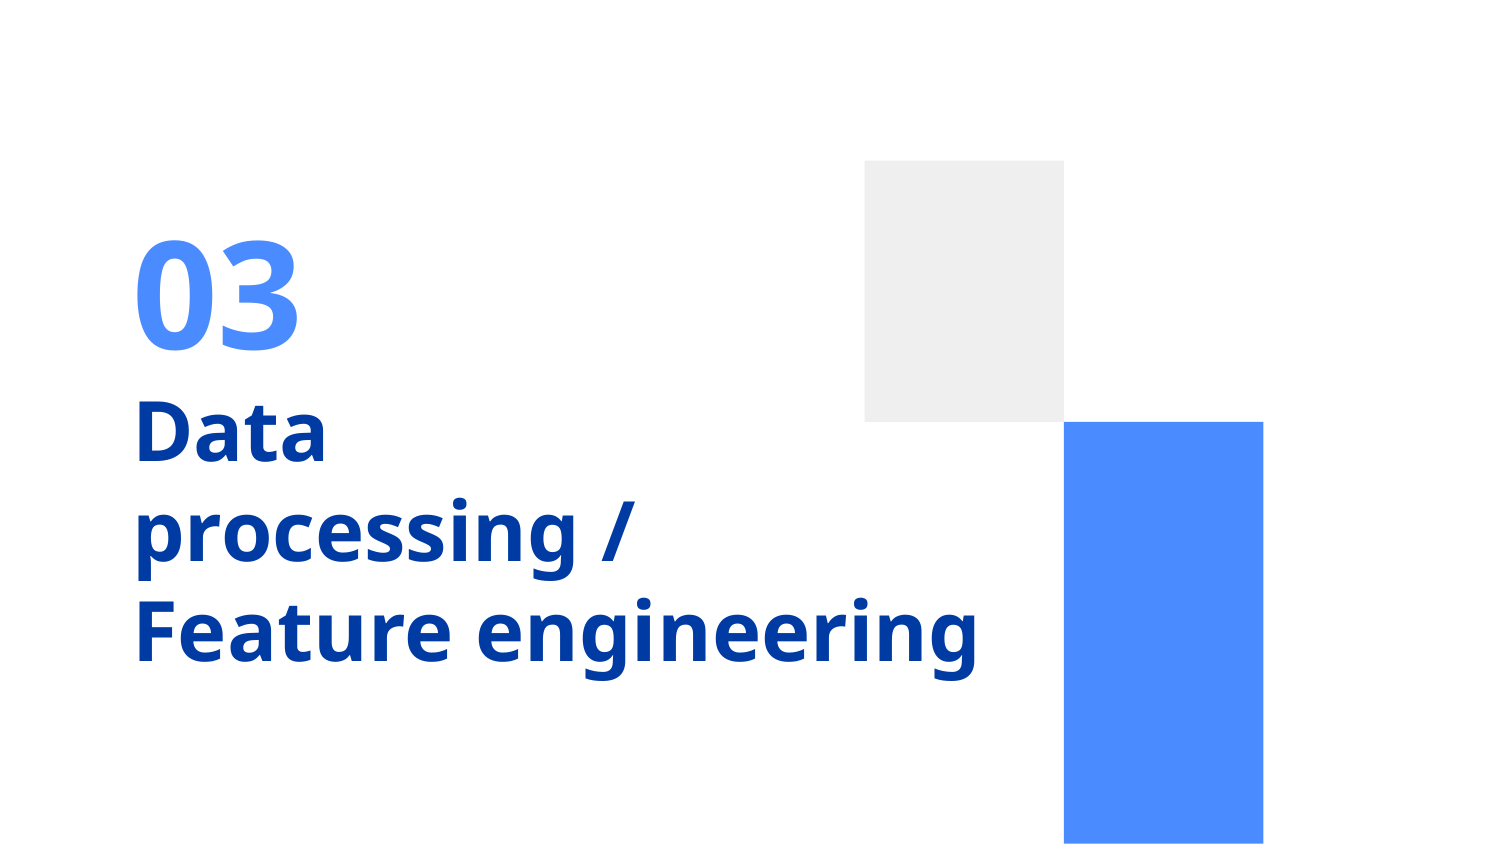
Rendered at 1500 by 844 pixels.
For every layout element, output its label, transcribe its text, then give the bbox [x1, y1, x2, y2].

title 03 [116, 207, 849, 395]
title Data processing / Feature engineering [117, 307, 1300, 751]
